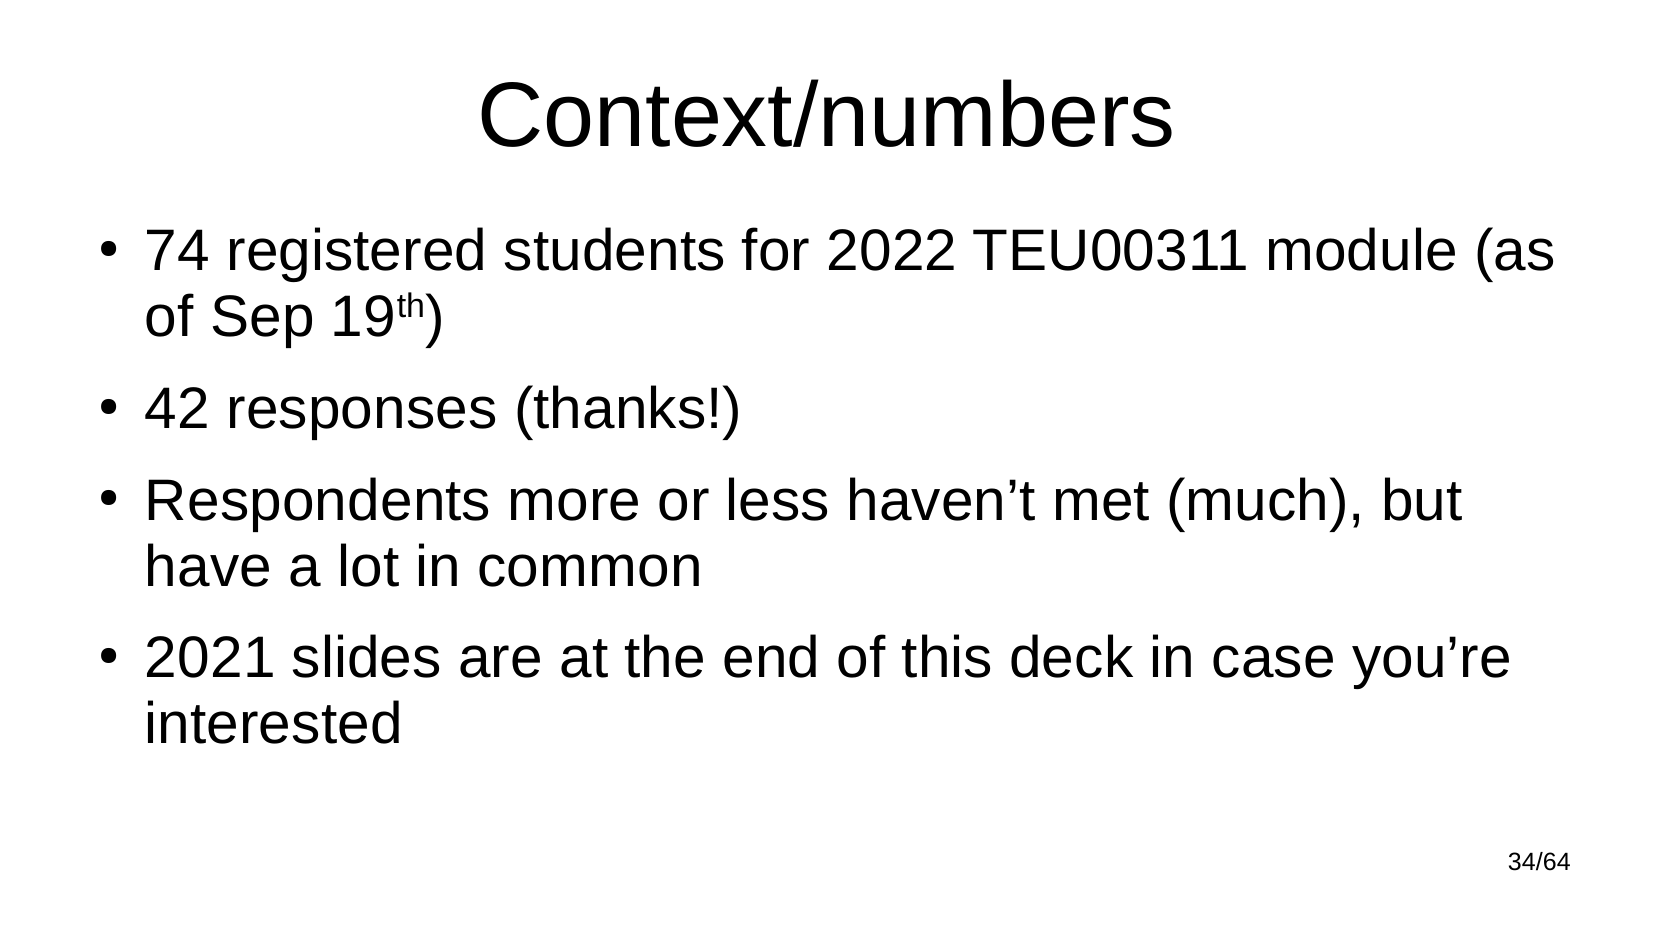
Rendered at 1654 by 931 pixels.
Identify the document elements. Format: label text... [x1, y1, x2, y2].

title Context/numbers [82, 37, 1571, 193]
list 74 registered students for 2022 TEU00311 module (as of Sep 19th) 42 responses (thanks!) Respondents more or less haven’t met (much), but have a lot in common 2021 slides are at the end of this deck in case you’re interested [82, 217, 1571, 758]
